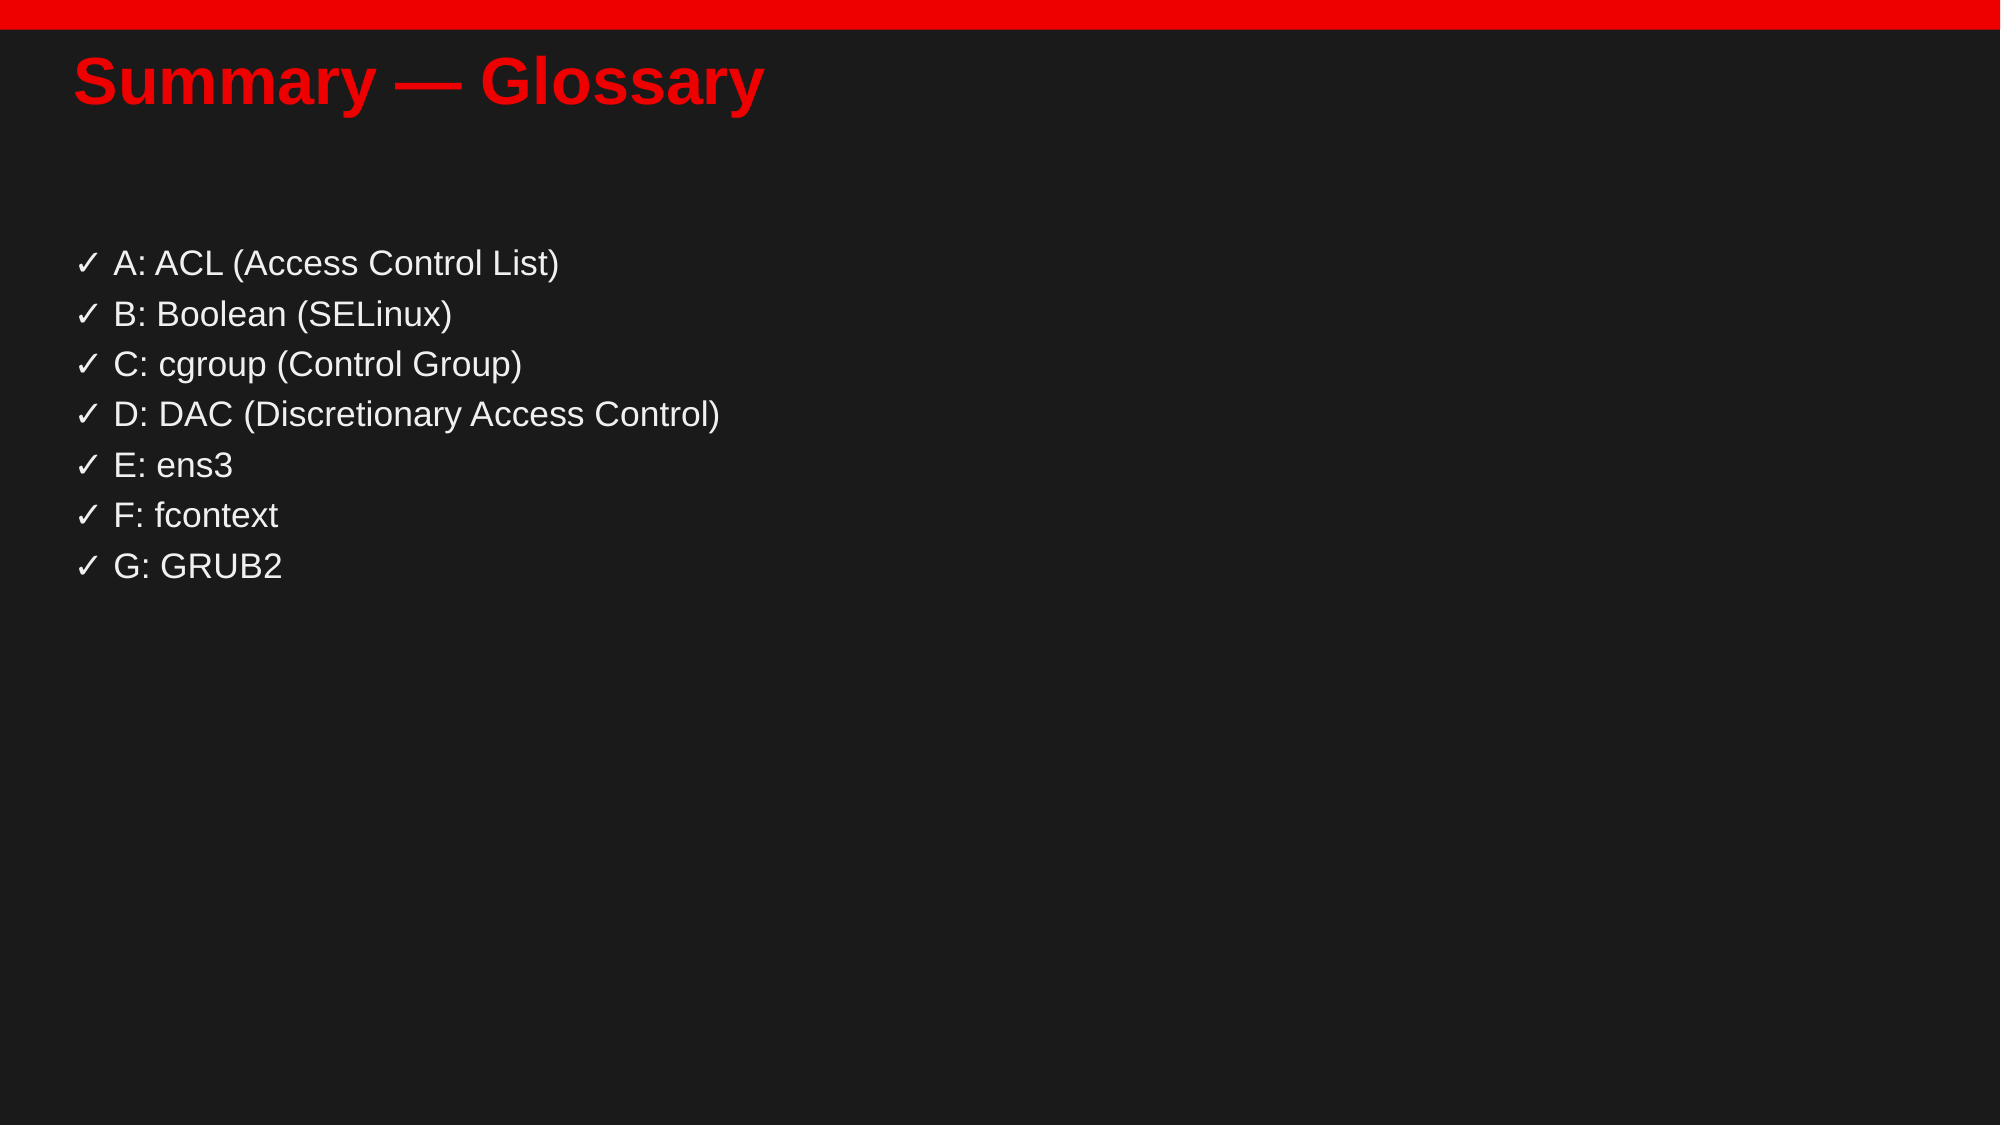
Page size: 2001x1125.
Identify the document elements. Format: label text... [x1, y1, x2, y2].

text_box Summary — Glossary [59, 36, 1942, 208]
text_box ✓ A: ACL (Access Control List) ✓ B: Boolean (SELinux) ✓ C: cgroup (Control Group) ✓ D: DAC (Discretionary Access Control) ✓ E: ens3 ✓ F: fcontext ✓ G: GRUB2 [59, 236, 1942, 1037]
text_box [0, 0, 2001, 30]
